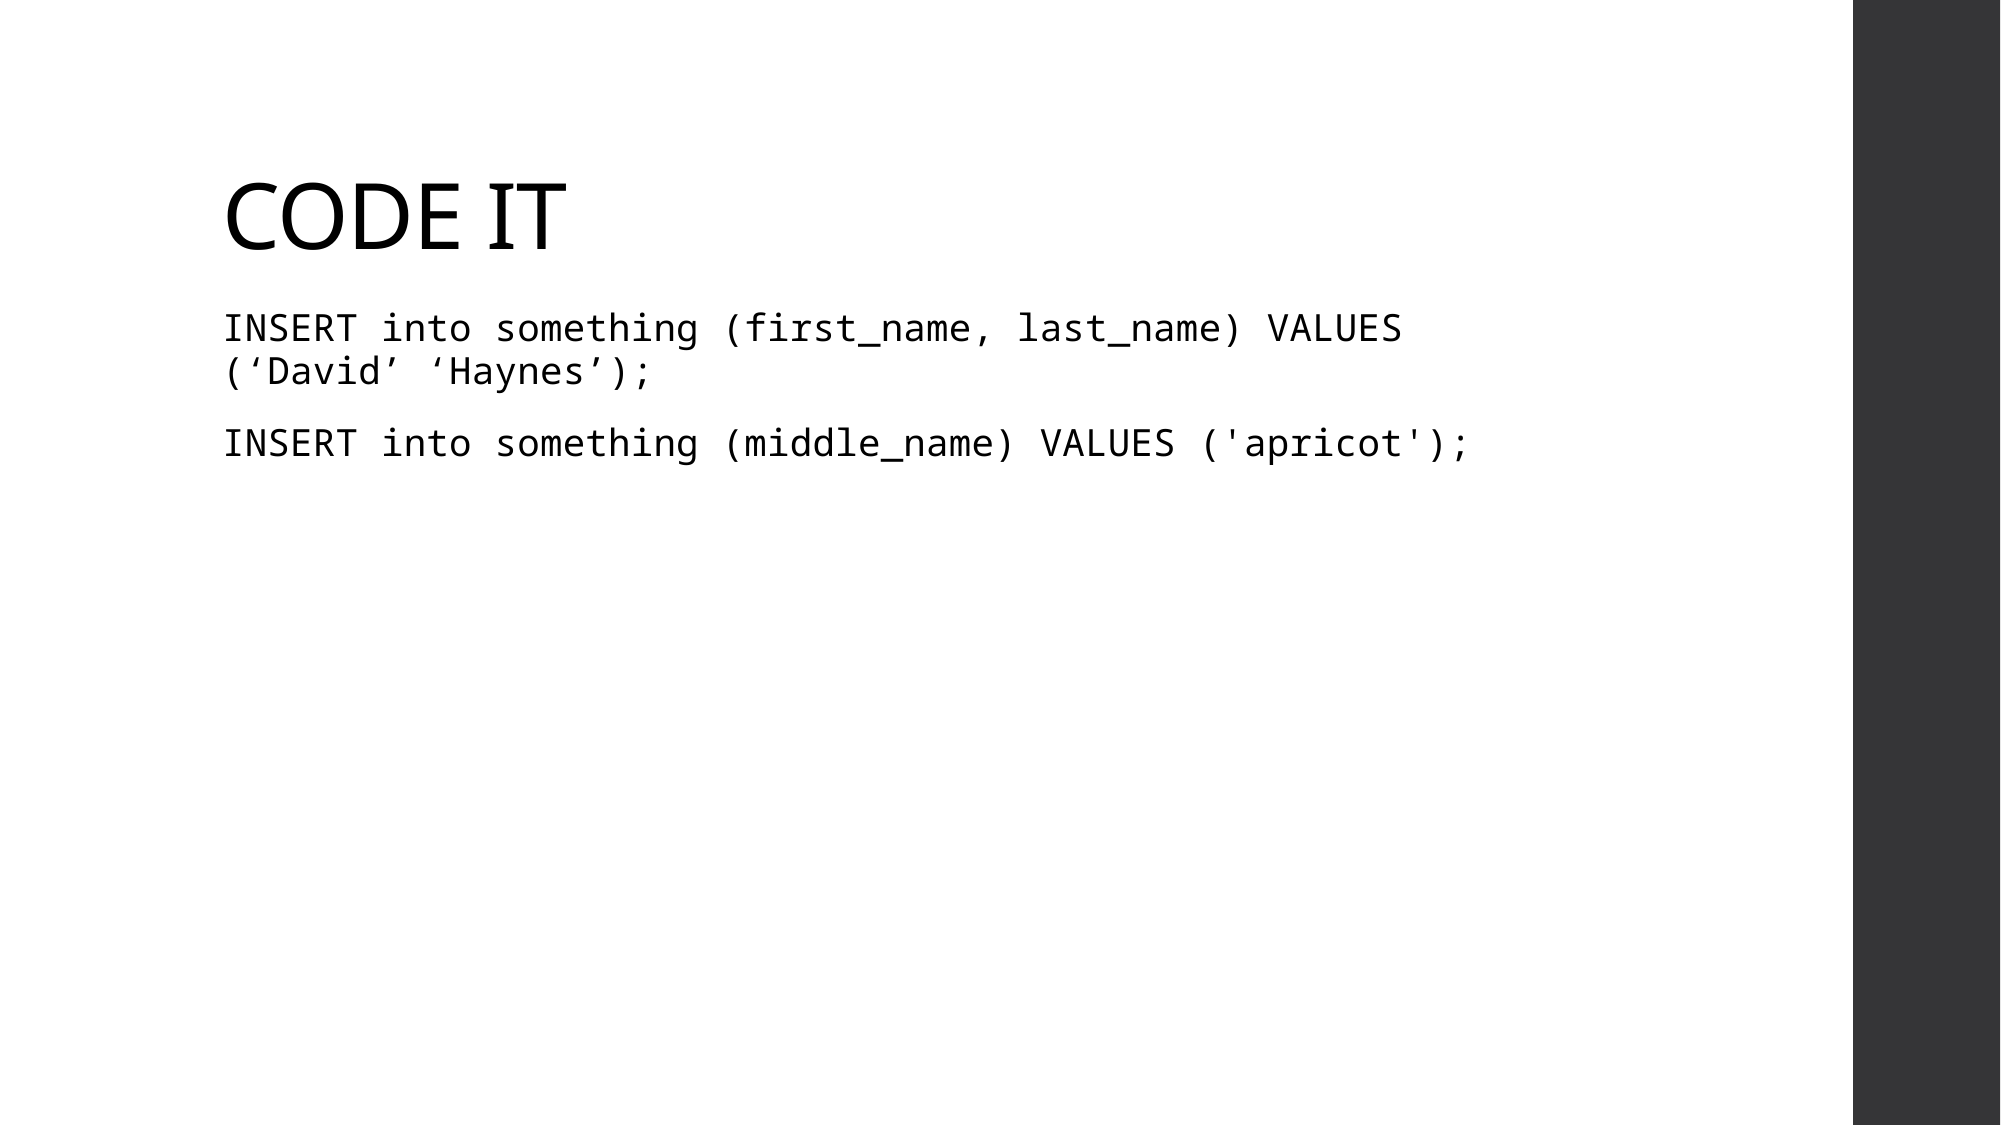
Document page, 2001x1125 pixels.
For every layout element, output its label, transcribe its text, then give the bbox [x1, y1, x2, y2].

title CODE IT [206, 60, 1797, 278]
list INSERT into something (first_name, last_name) VALUES (‘David’ ‘Haynes’); INSERT into something (middle_name) VALUES ('apricot'); [206, 299, 1617, 1014]
